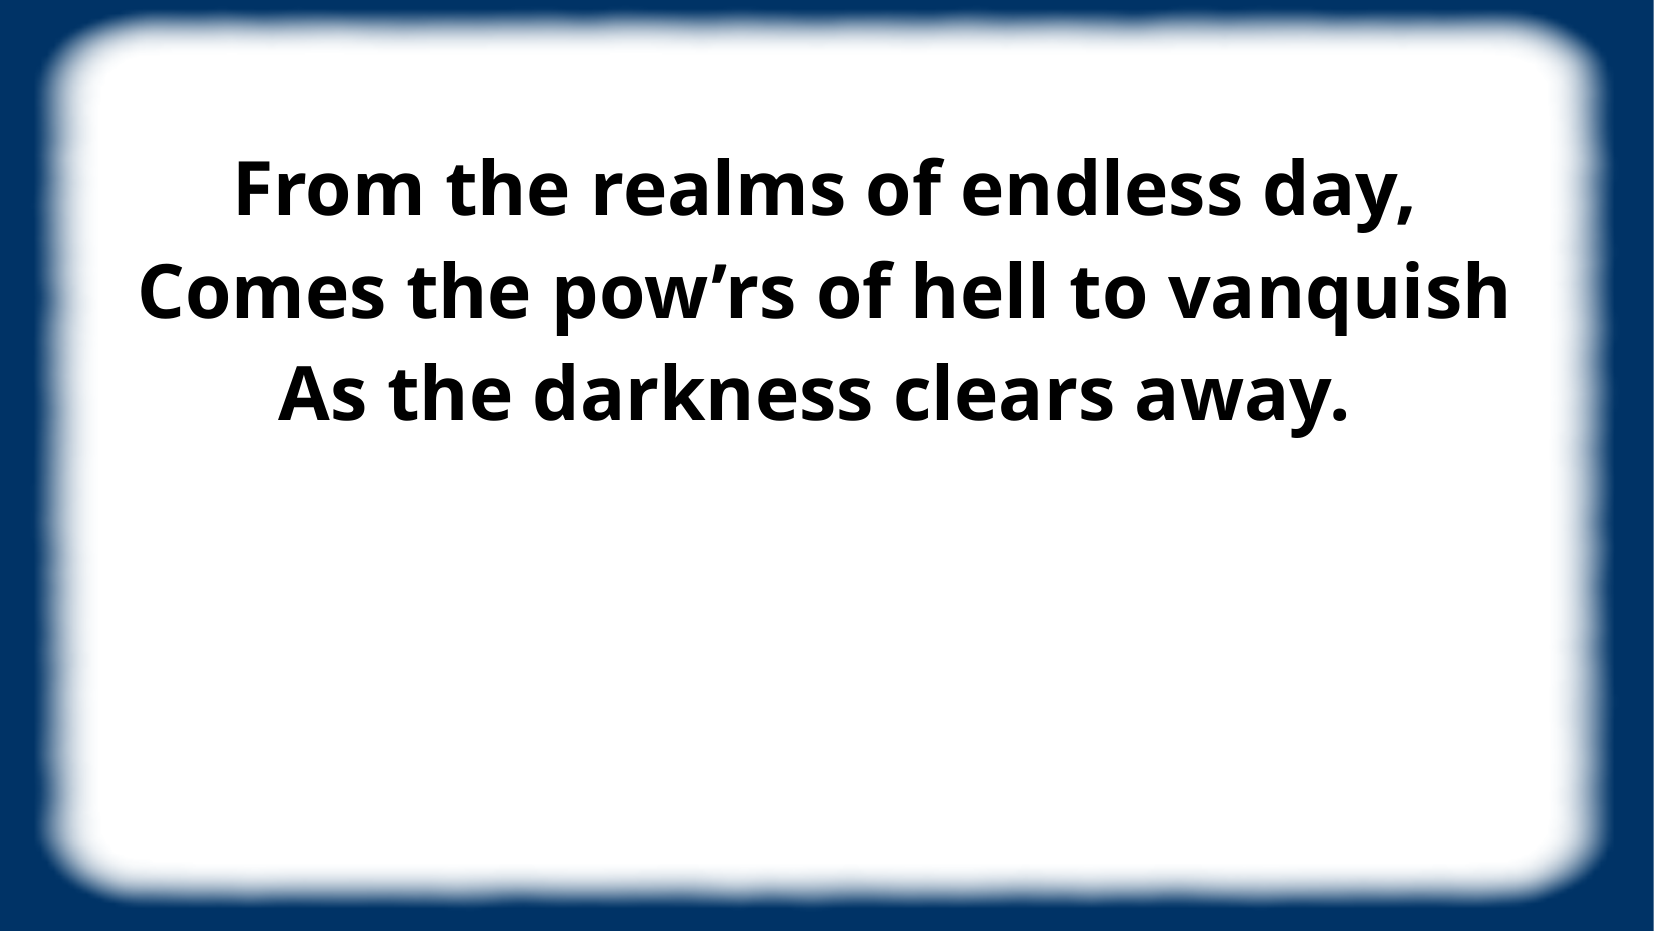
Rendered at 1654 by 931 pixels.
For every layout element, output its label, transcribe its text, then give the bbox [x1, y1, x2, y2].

text_box From the realms of endless day, Comes the pow’rs of hell to vanquish As the darkness clears away. [60, 60, 1591, 441]
picture [0, 0, 1654, 931]
